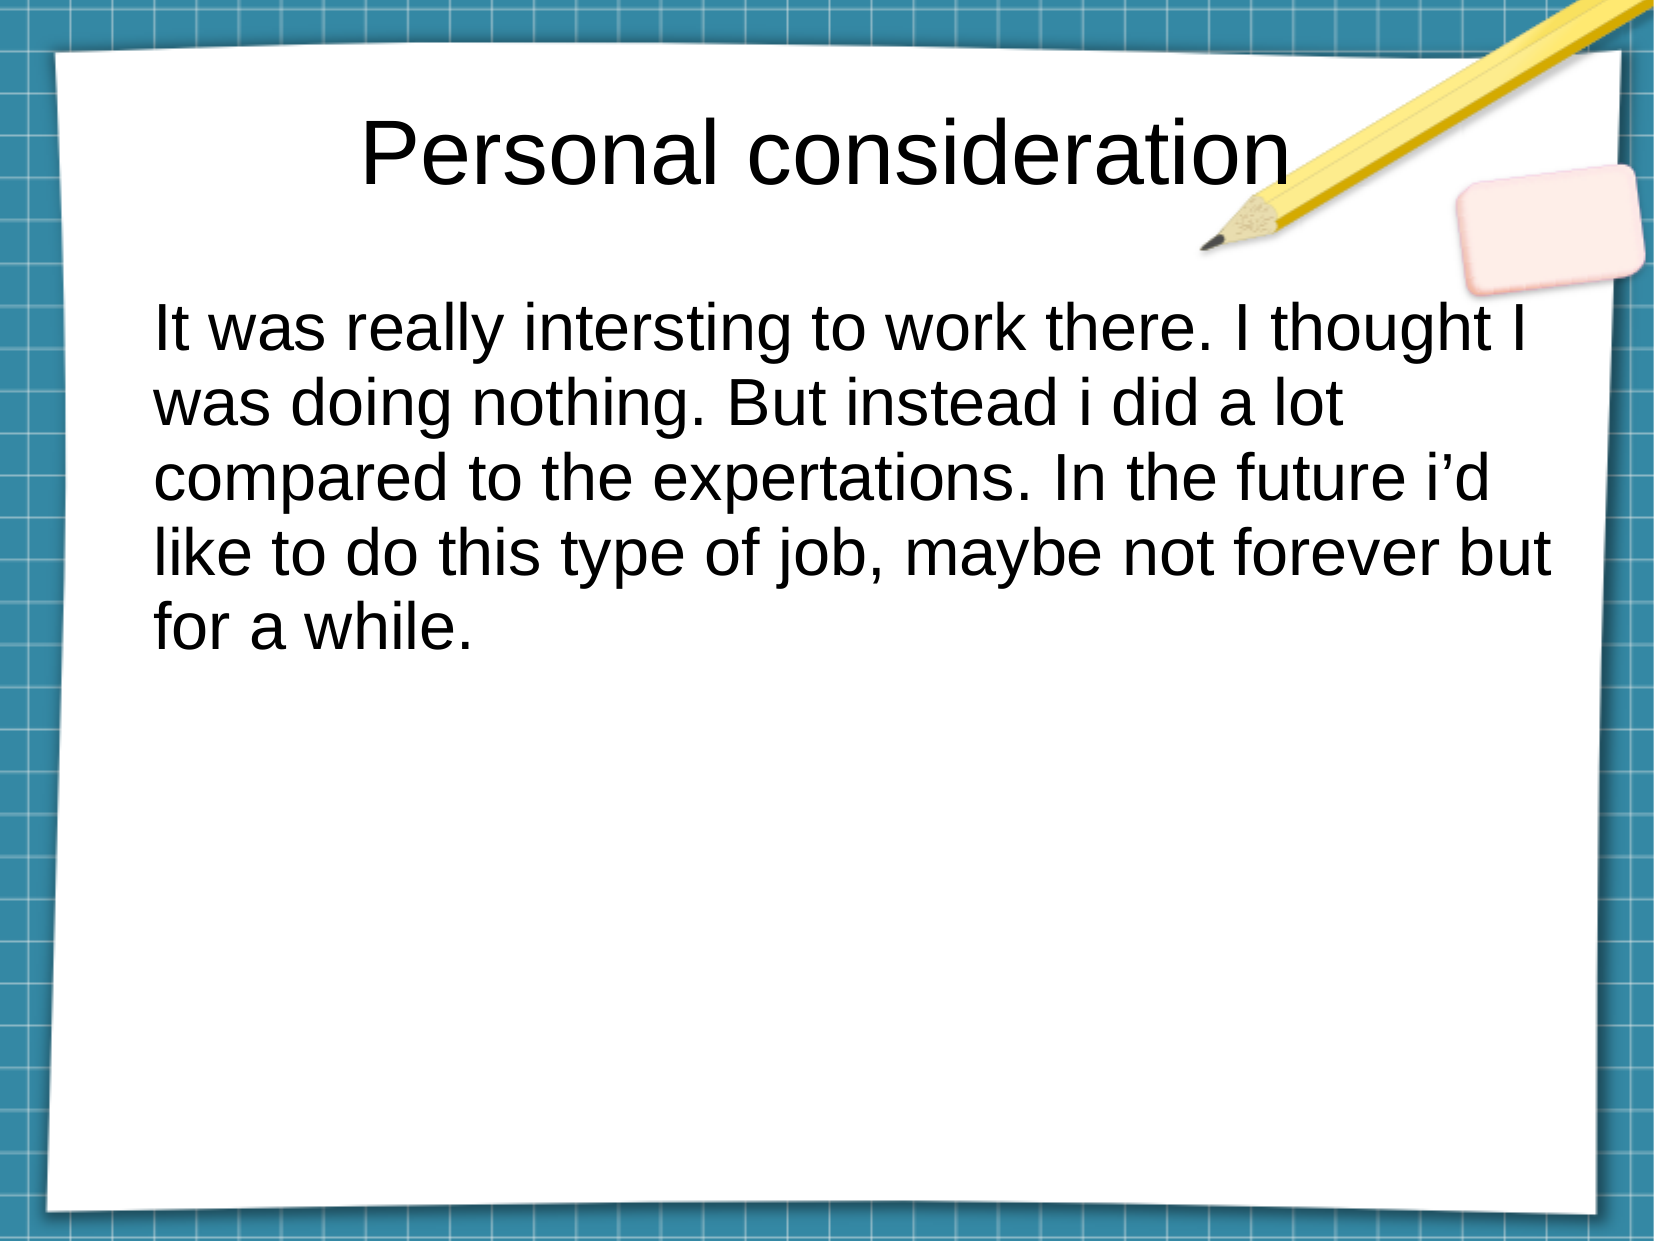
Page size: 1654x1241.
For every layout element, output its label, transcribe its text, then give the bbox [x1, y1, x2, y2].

picture [0, 0, 1654, 1241]
list It was really intersting to work there. I thought I was doing nothing. But instead i did a lot compared to the expertations. In the future i’d like to do this type of job, maybe not forever but for a while. [82, 290, 1571, 1010]
title Personal consideration [82, 49, 1571, 257]
